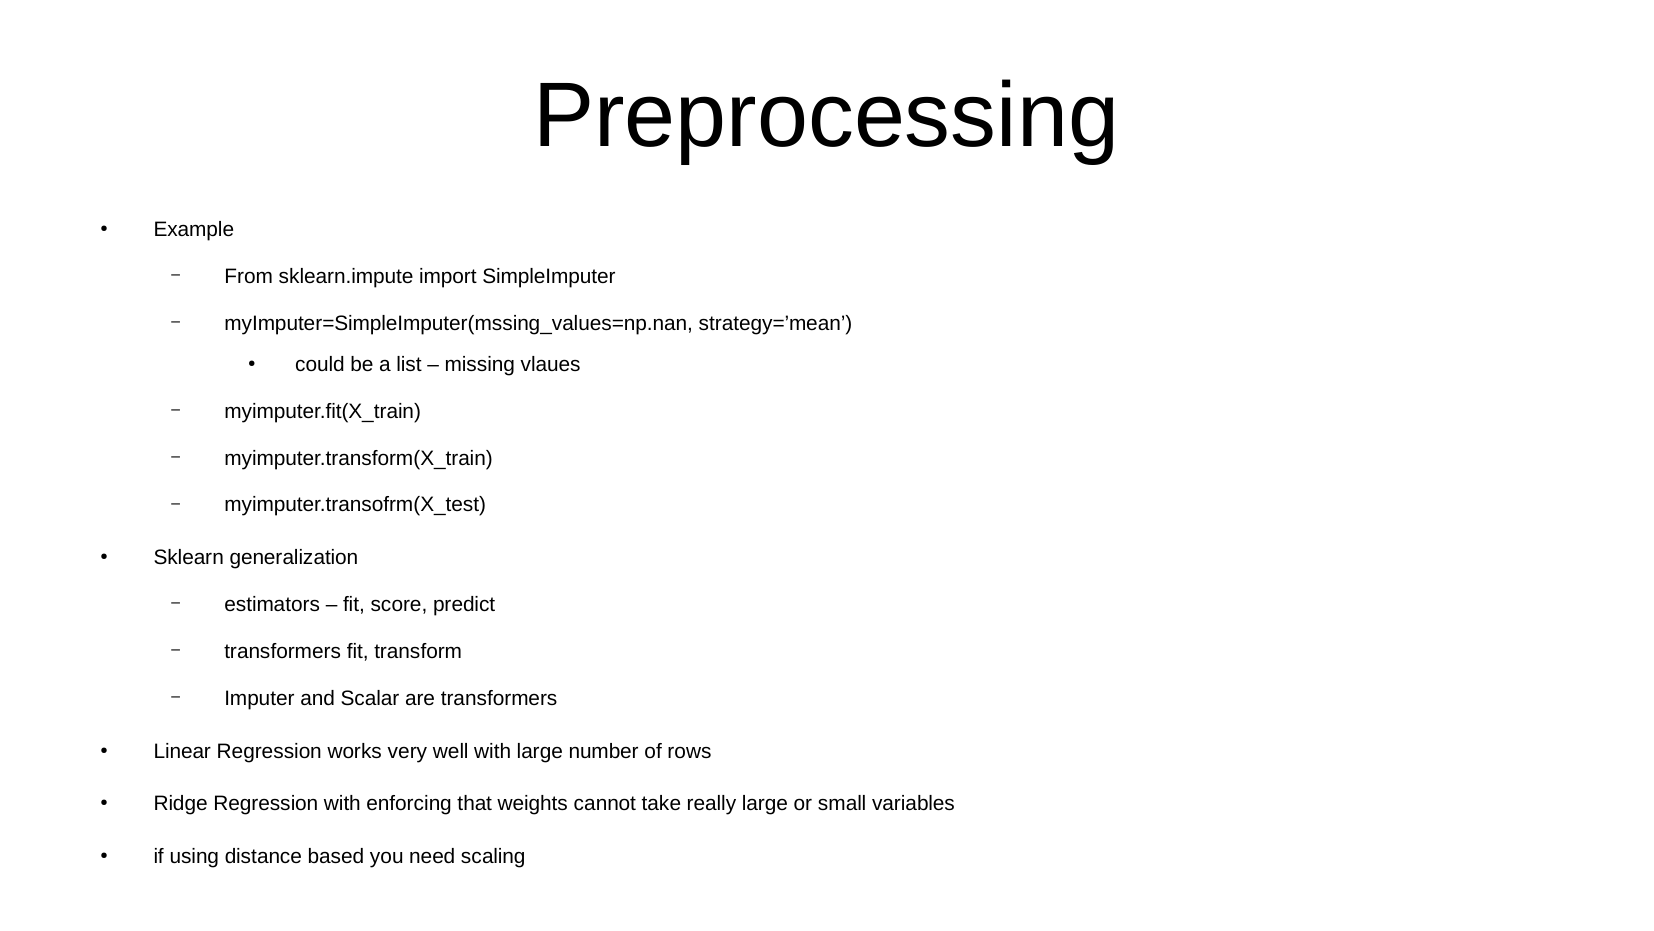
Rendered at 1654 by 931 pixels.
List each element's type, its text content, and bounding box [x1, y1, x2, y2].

list Example From sklearn.impute import SimpleImputer myImputer=SimpleImputer(mssing_values=np.nan, strategy=’mean’) could be a list – missing vlaues myimputer.fit(X_train) myimputer.transform(X_train) myimputer.transofrm(X_test) Sklearn generalization estimators – fit, score, predict transformers fit, transform Imputer and Scalar are transformers Linear Regression works very well with large number of rows Ridge Regression with enforcing that weights cannot take really large or small variables if using distance based you need scaling [82, 217, 1636, 901]
title Preprocessing [82, 37, 1571, 193]
